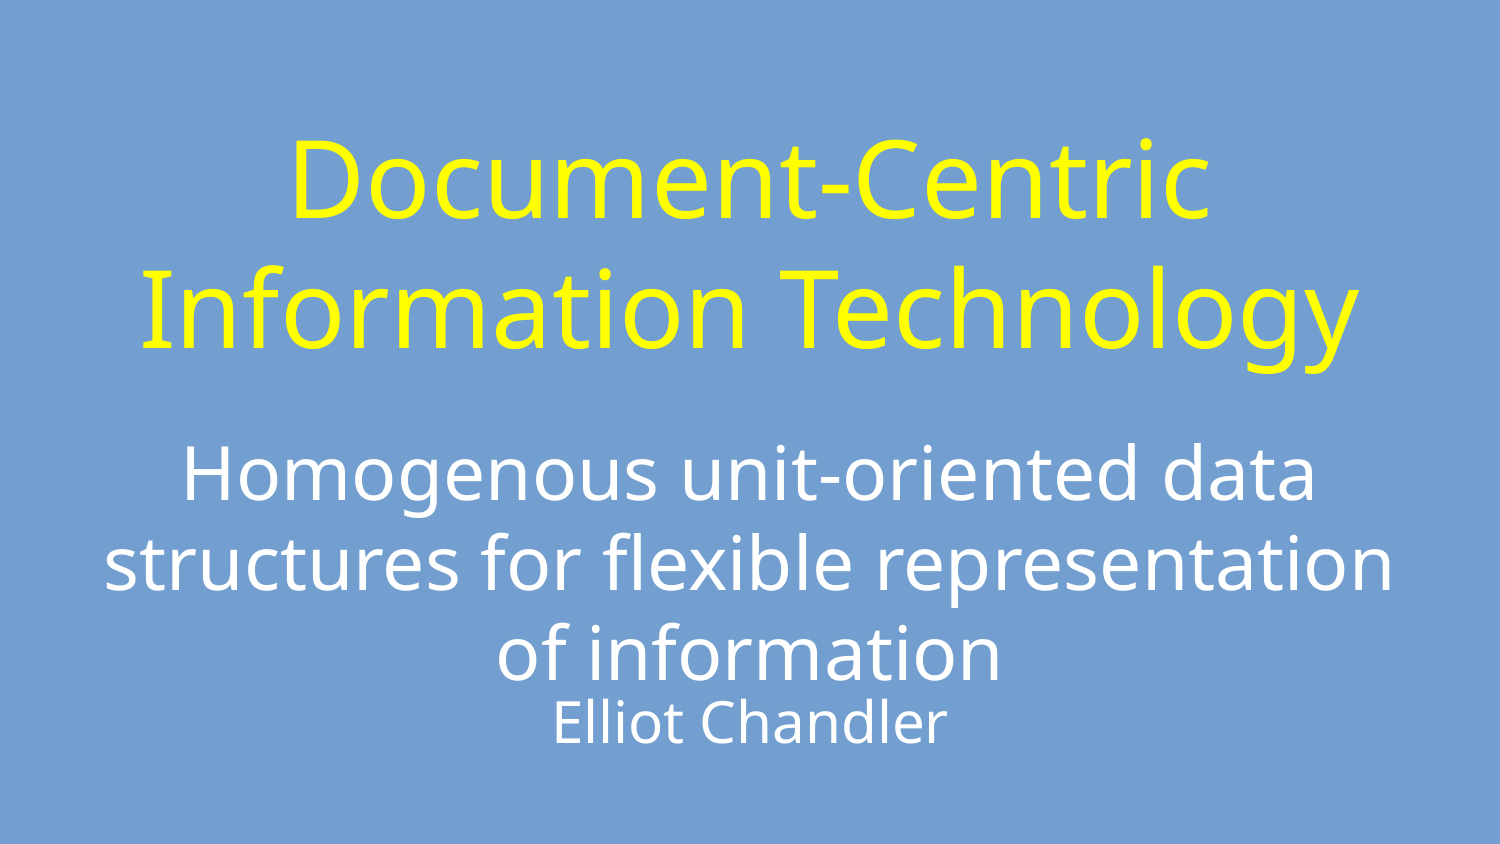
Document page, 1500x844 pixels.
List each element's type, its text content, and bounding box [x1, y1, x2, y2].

title Document-Centric Information Technology [51, 48, 1449, 385]
subtitle Elliot Chandler [51, 669, 1449, 800]
subtitle Homogenous unit-oriented data structures for flexible representation of information [51, 410, 1449, 541]
